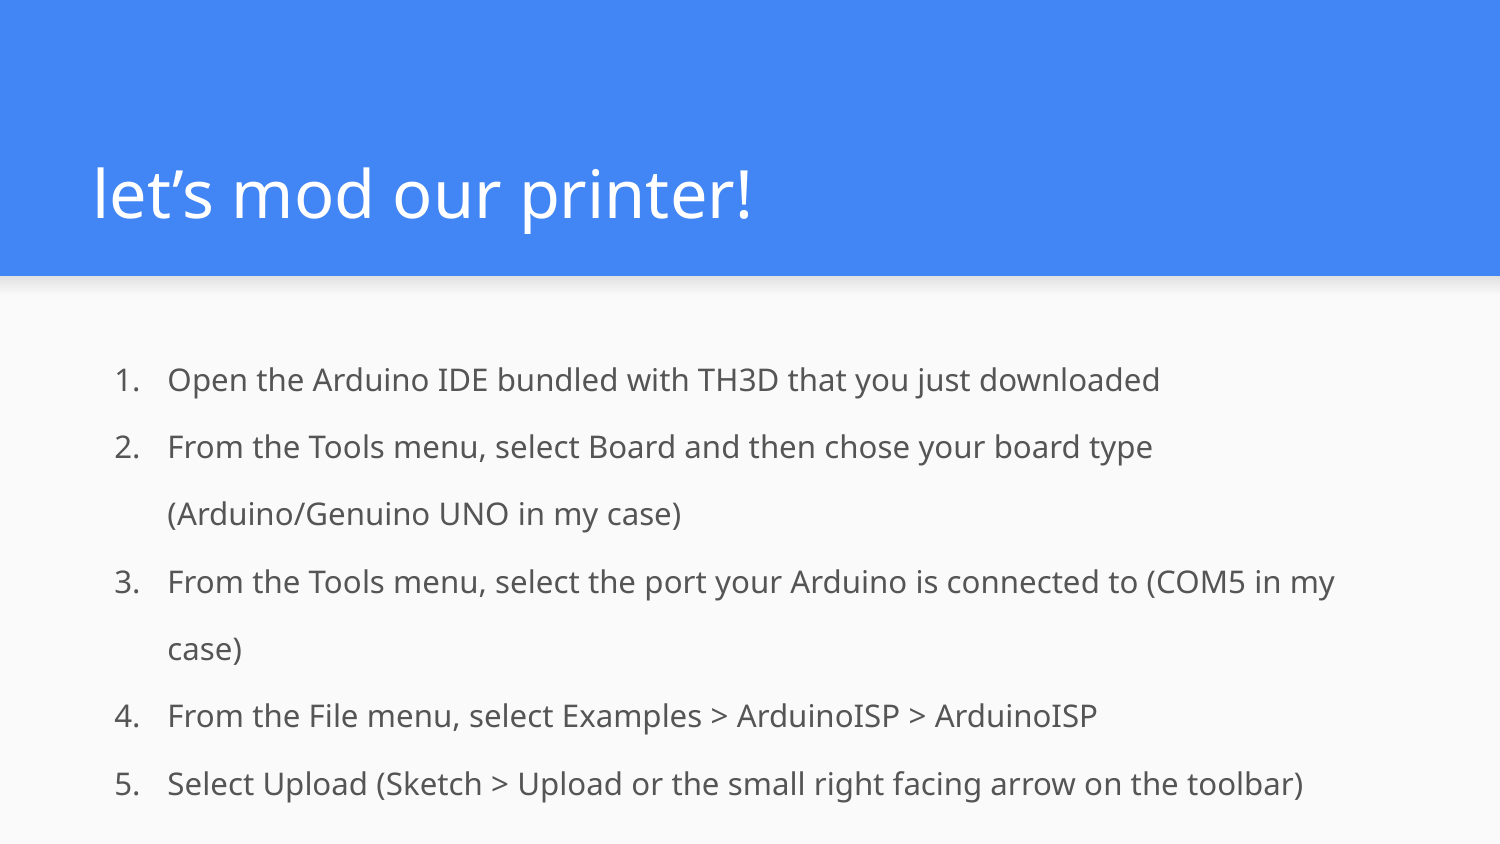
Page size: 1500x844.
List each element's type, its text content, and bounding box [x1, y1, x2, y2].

list Open the Arduino IDE bundled with TH3D that you just downloaded From the Tools menu, select Board and then chose your board type (Arduino/Genuino UNO in my case) From the Tools menu, select the port your Arduino is connected to (COM5 in my case) From the File menu, select Examples > ArduinoISP > ArduinoISP Select Upload (Sketch > Upload or the small right facing arrow on the toolbar) [77, 314, 1427, 760]
title let’s mod our printer! [77, 68, 1427, 248]
